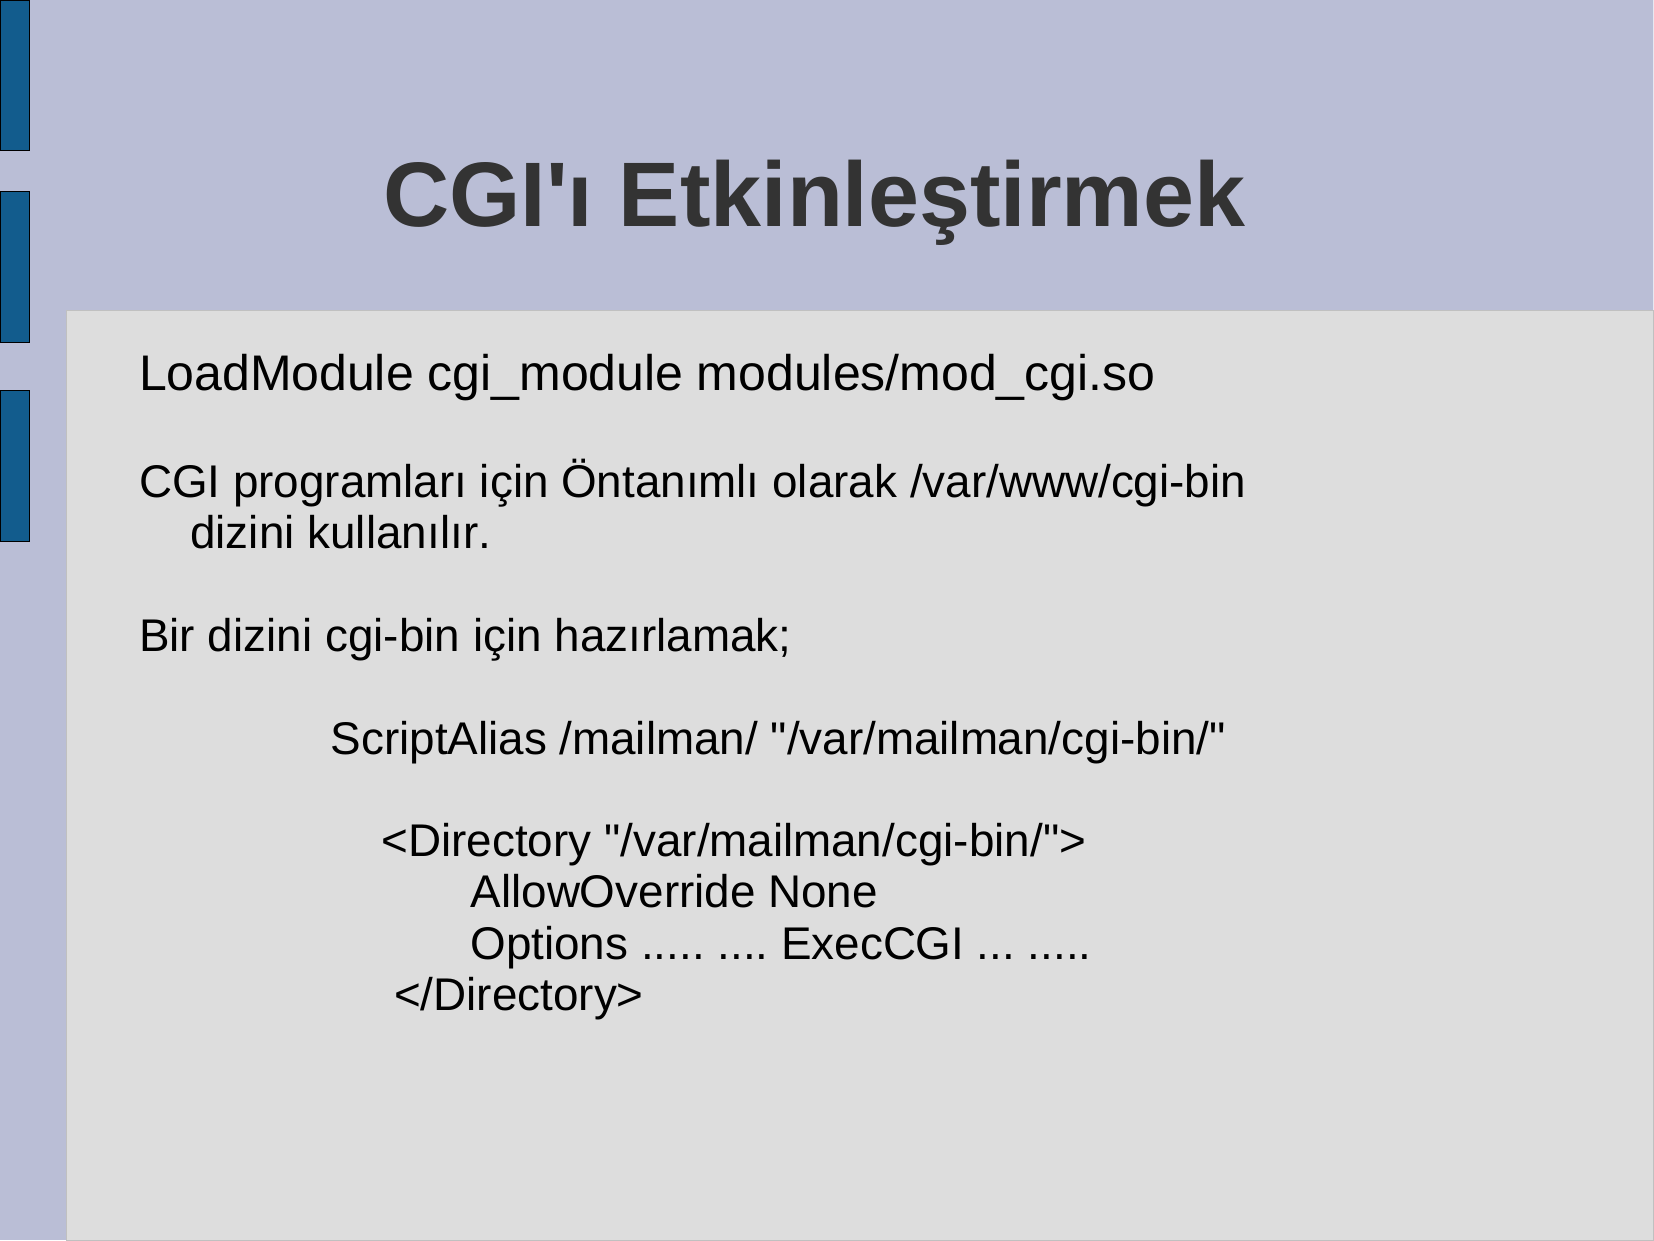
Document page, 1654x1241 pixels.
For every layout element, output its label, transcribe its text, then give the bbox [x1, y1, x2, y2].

title CGI'ı Etkinleştirmek [121, 91, 1534, 299]
list LoadModule cgi_module modules/mod_cgi.so CGI programları için Öntanımlı olarak /var/www/cgi-bin dizini kullanılır. Bir dizini cgi-bin için hazırlamak; ScriptAlias /mailman/ "/var/mailman/cgi-bin/" <Directory "/var/mailman/cgi-bin/"> AllowOverride None Options ..... .... ExecCGI ... ..... </Directory> [121, 344, 1534, 1154]
